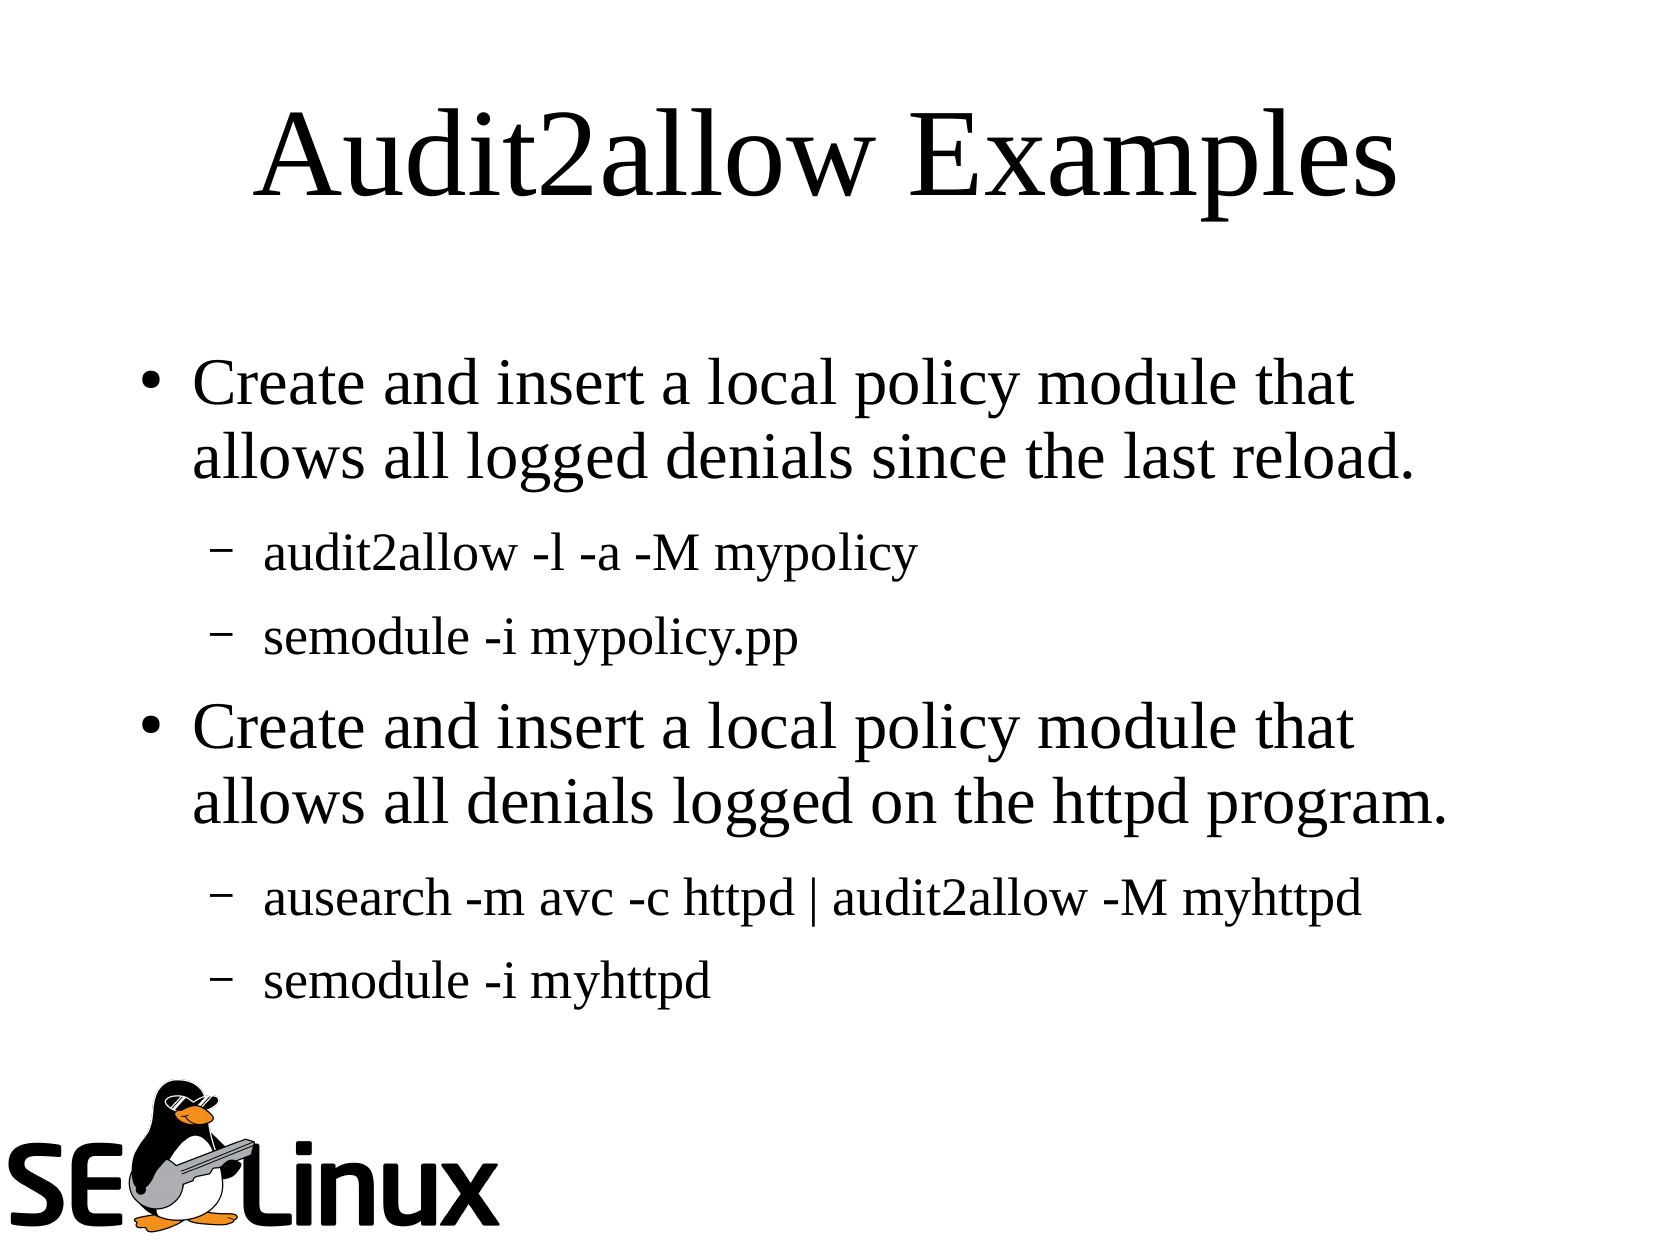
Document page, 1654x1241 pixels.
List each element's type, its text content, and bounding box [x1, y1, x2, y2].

picture [0, 919, 526, 1241]
list Create and insert a local policy module that allows all logged denials since the last reload. audit2allow -l -a -M mypolicy semodule -i mypolicy.pp Create and insert a local policy module that allows all denials logged on the httpd program. ausearch -m avc -c httpd | audit2allow -M myhttpd semodule -i myhttpd [121, 344, 1534, 1111]
title Audit2allow Examples [82, 49, 1571, 257]
